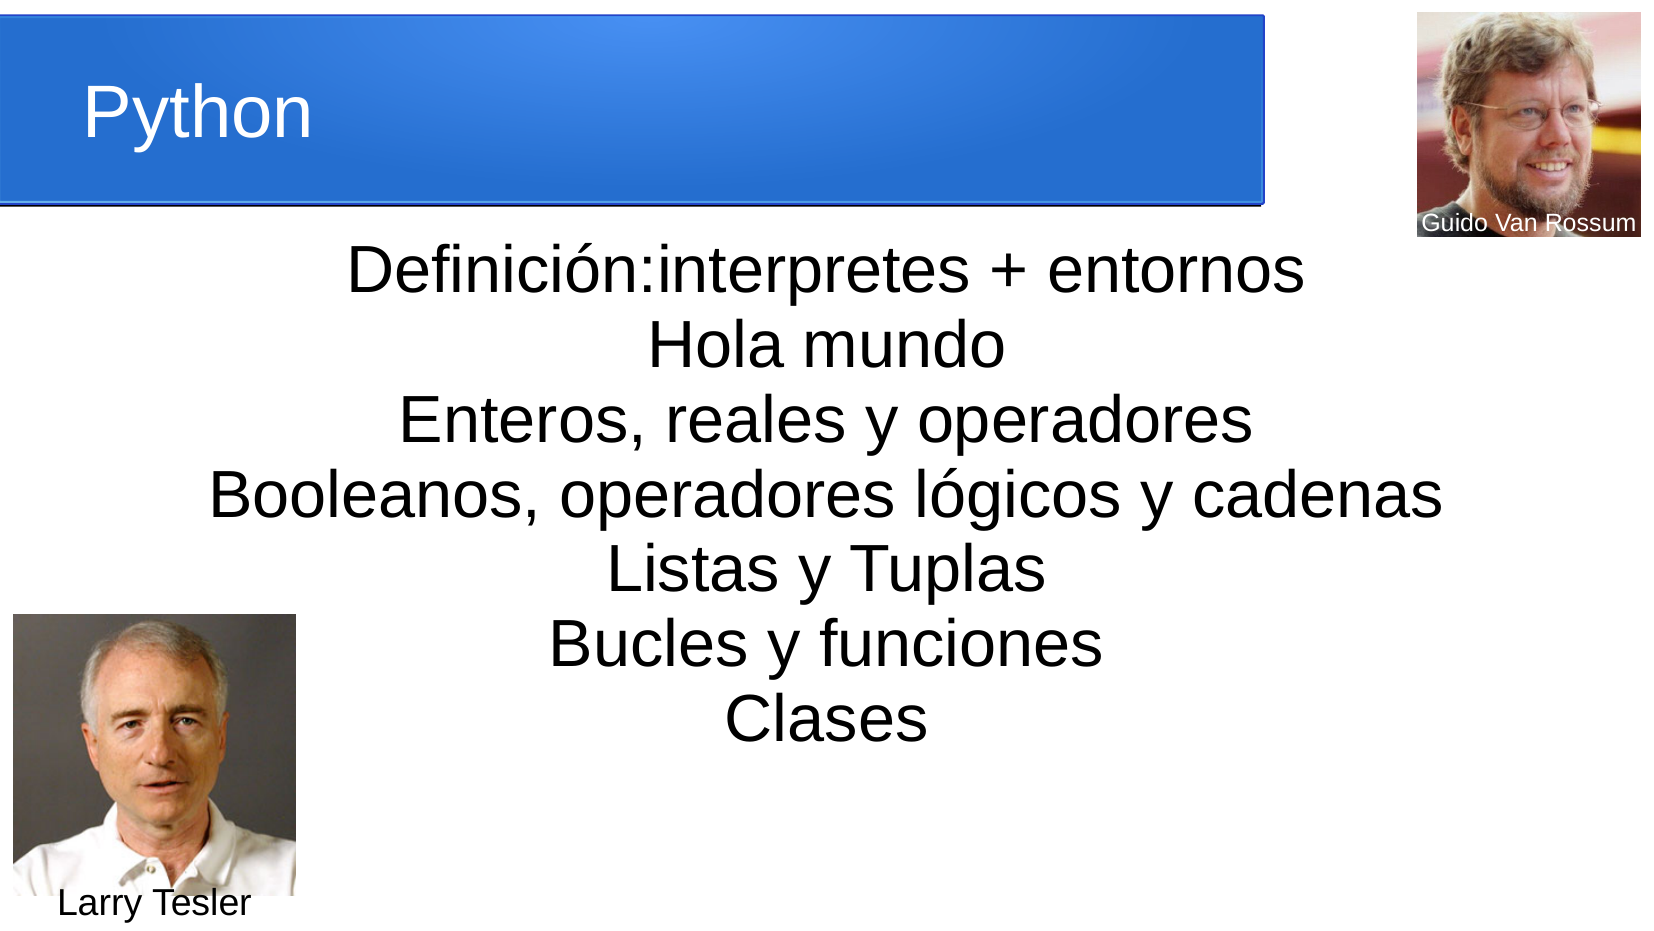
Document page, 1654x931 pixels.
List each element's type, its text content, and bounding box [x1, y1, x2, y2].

subtitle Definición:interpretes + entornos Hola mundo Enteros, reales y operadores Booleanos, operadores lógicos y cadenas Listas y Tuplas Bucles y funciones Clases [82, 224, 1571, 764]
title Python [82, 35, 1235, 189]
picture [13, 614, 296, 896]
picture [1417, 12, 1641, 237]
